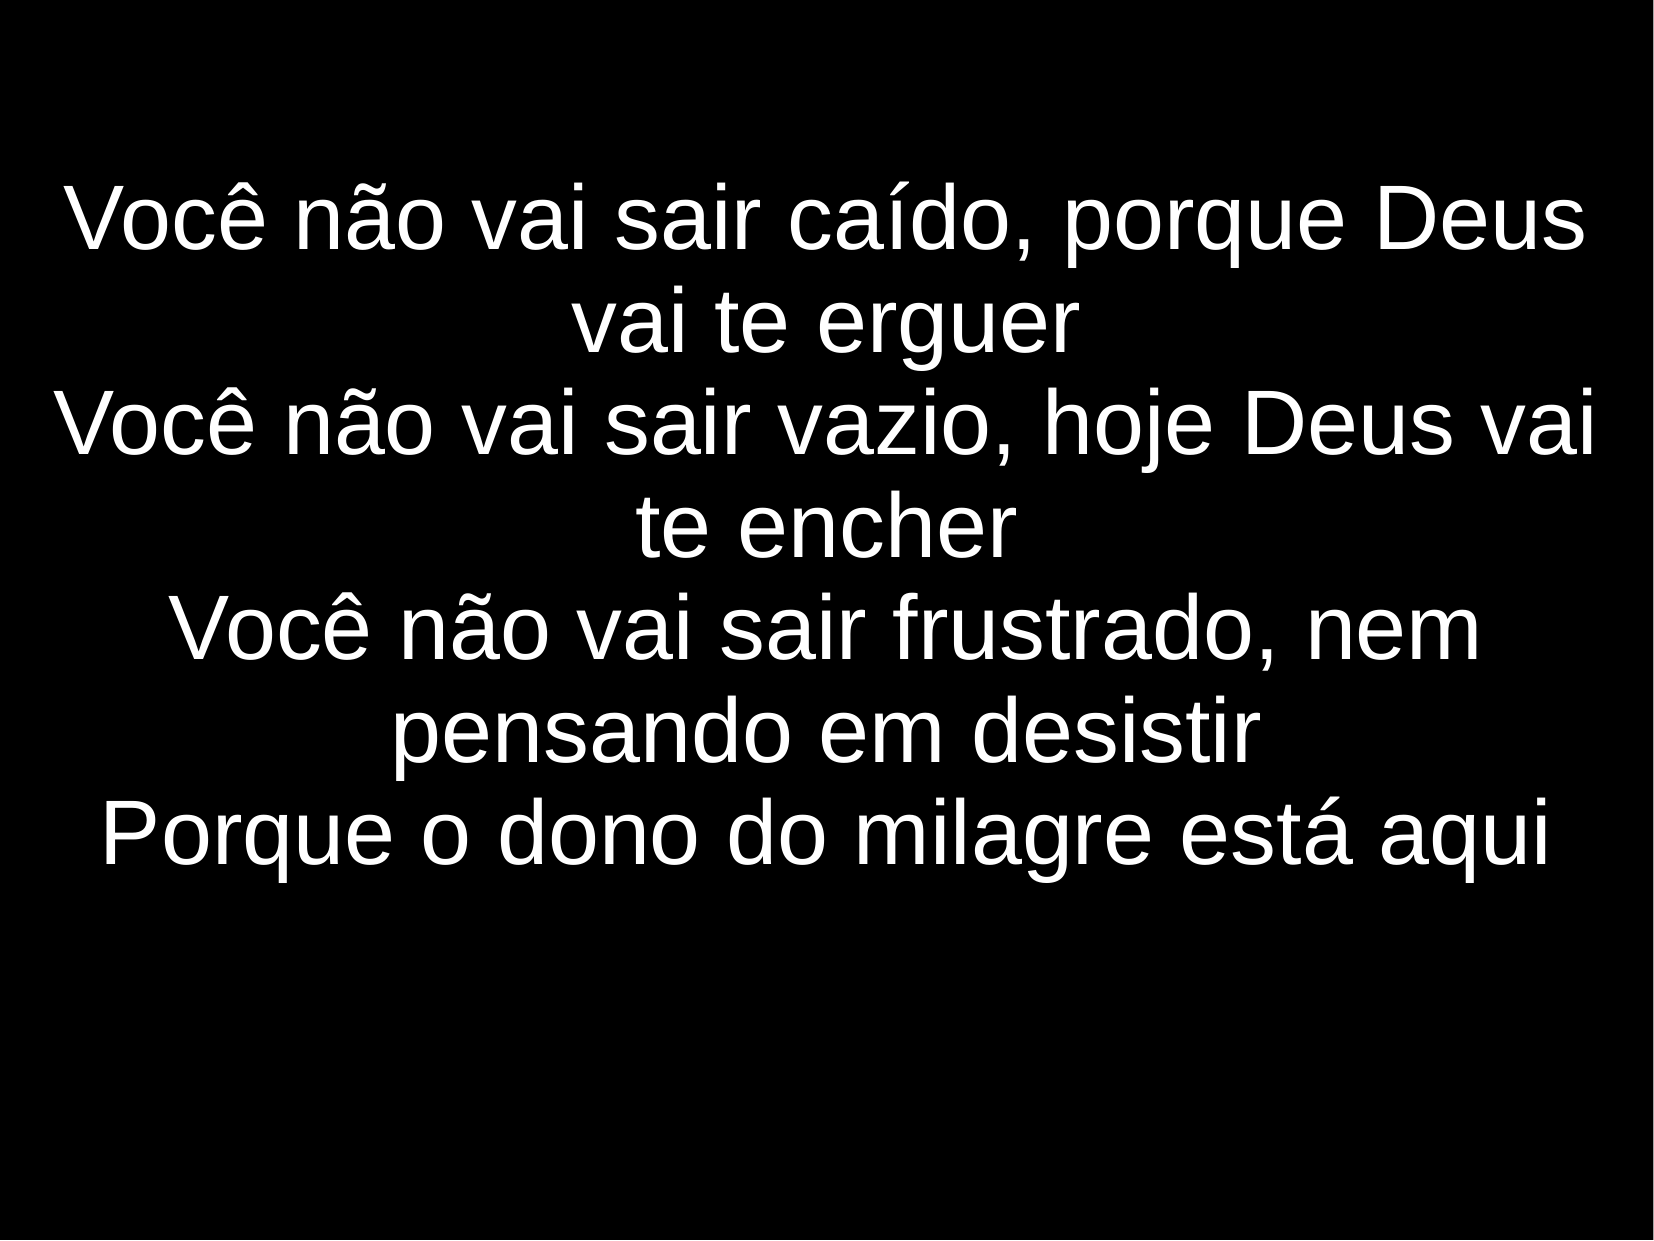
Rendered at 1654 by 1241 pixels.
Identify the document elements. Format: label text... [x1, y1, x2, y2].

subtitle Você não vai sair caído, porque Deus vai te erguer Você não vai sair vazio, hoje Deus vai te encher Você não vai sair frustrado, nem pensando em desistir Porque o dono do milagre está aqui [47, 35, 1607, 1193]
